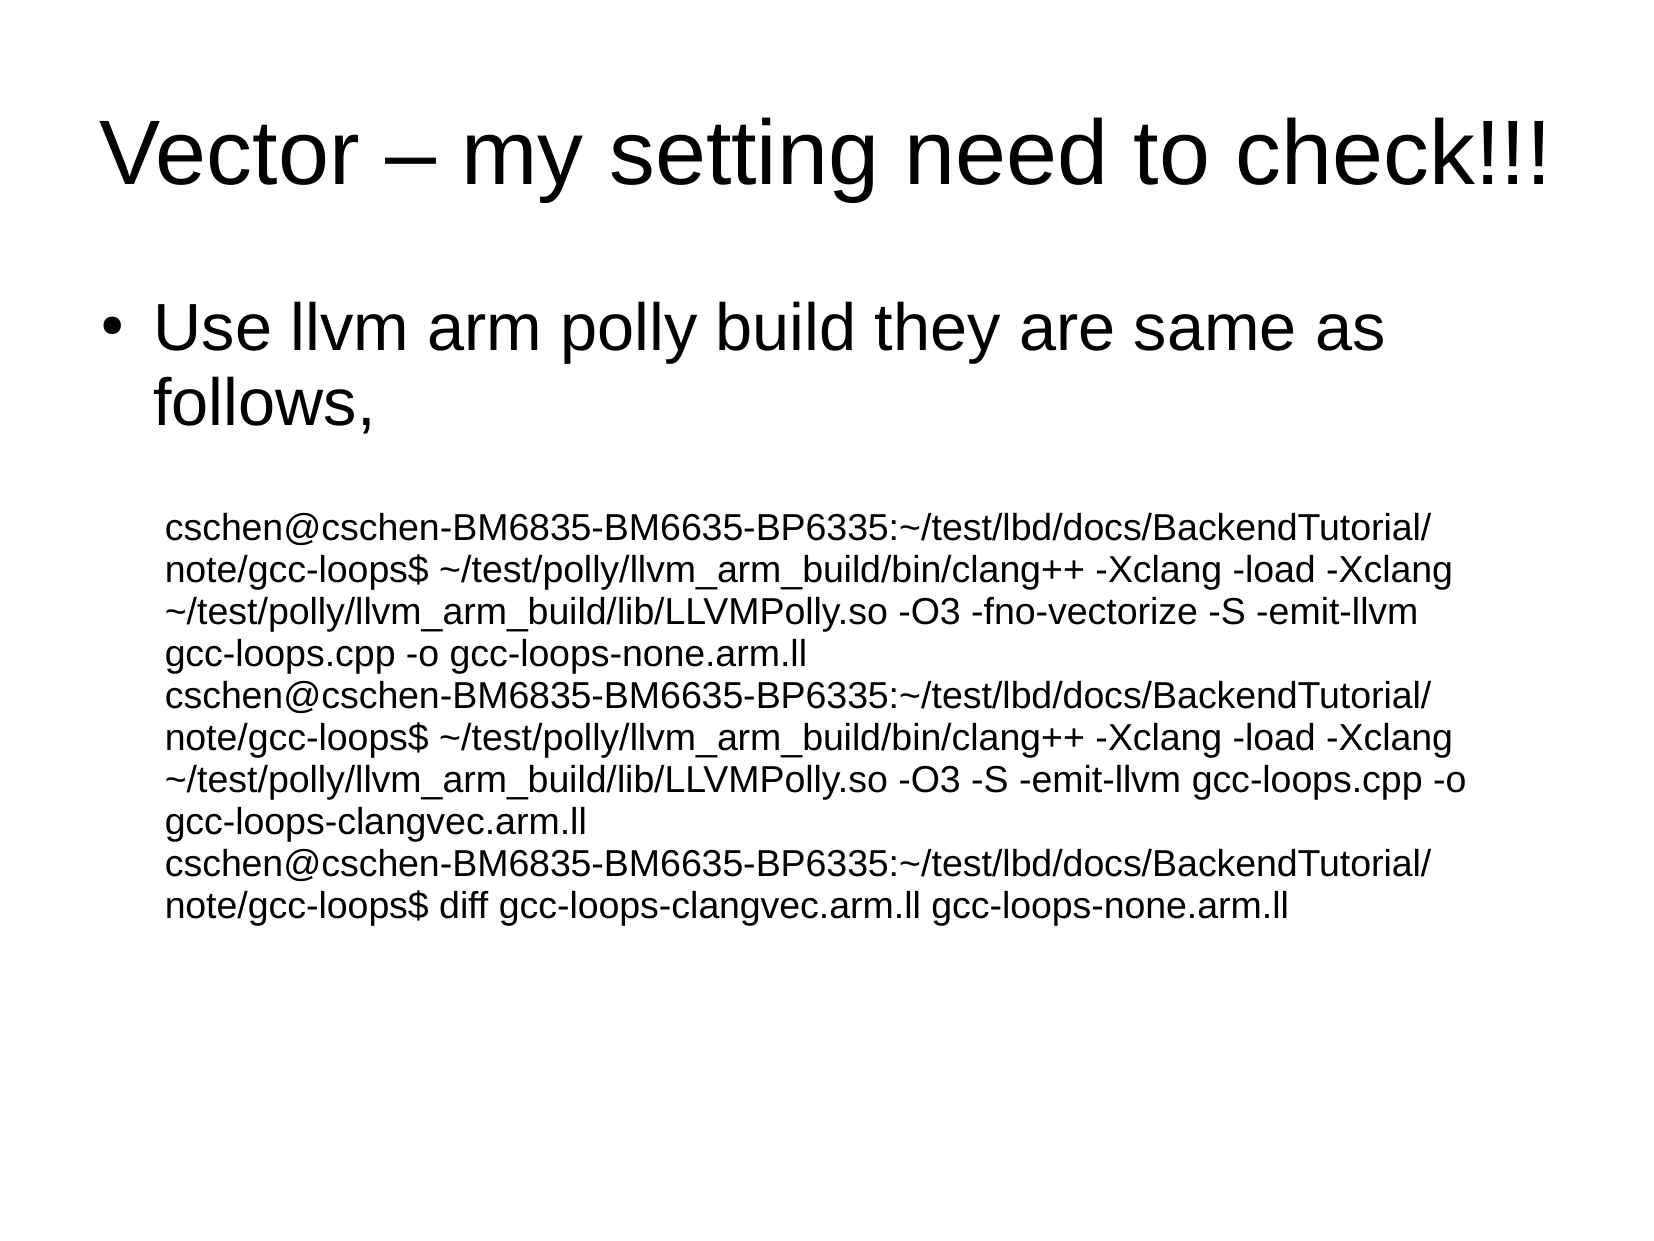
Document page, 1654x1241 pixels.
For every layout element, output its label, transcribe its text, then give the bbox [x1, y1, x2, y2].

text_box cschen@cschen-BM6835-BM6635-BP6335:~/test/lbd/docs/BackendTutorial/note/gcc-loops$ ~/test/polly/llvm_arm_build/bin/clang++ -Xclang -load -Xclang ~/test/polly/llvm_arm_build/lib/LLVMPolly.so -O3 -fno-vectorize -S -emit-llvm gcc-loops.cpp -o gcc-loops-none.arm.ll cschen@cschen-BM6835-BM6635-BP6335:~/test/lbd/docs/BackendTutorial/note/gcc-loops$ ~/test/polly/llvm_arm_build/bin/clang++ -Xclang -load -Xclang ~/test/polly/llvm_arm_build/lib/LLVMPolly.so -O3 -S -emit-llvm gcc-loops.cpp -o gcc-loops-clangvec.arm.ll cschen@cschen-BM6835-BM6635-BP6335:~/test/lbd/docs/BackendTutorial/note/gcc-loops$ diff gcc-loops-clangvec.arm.ll gcc-loops-none.arm.ll [150, 499, 1486, 1060]
title Vector – my setting need to check!!! [82, 49, 1571, 257]
list Use llvm arm polly build they are same as follows, [82, 290, 1538, 1010]
